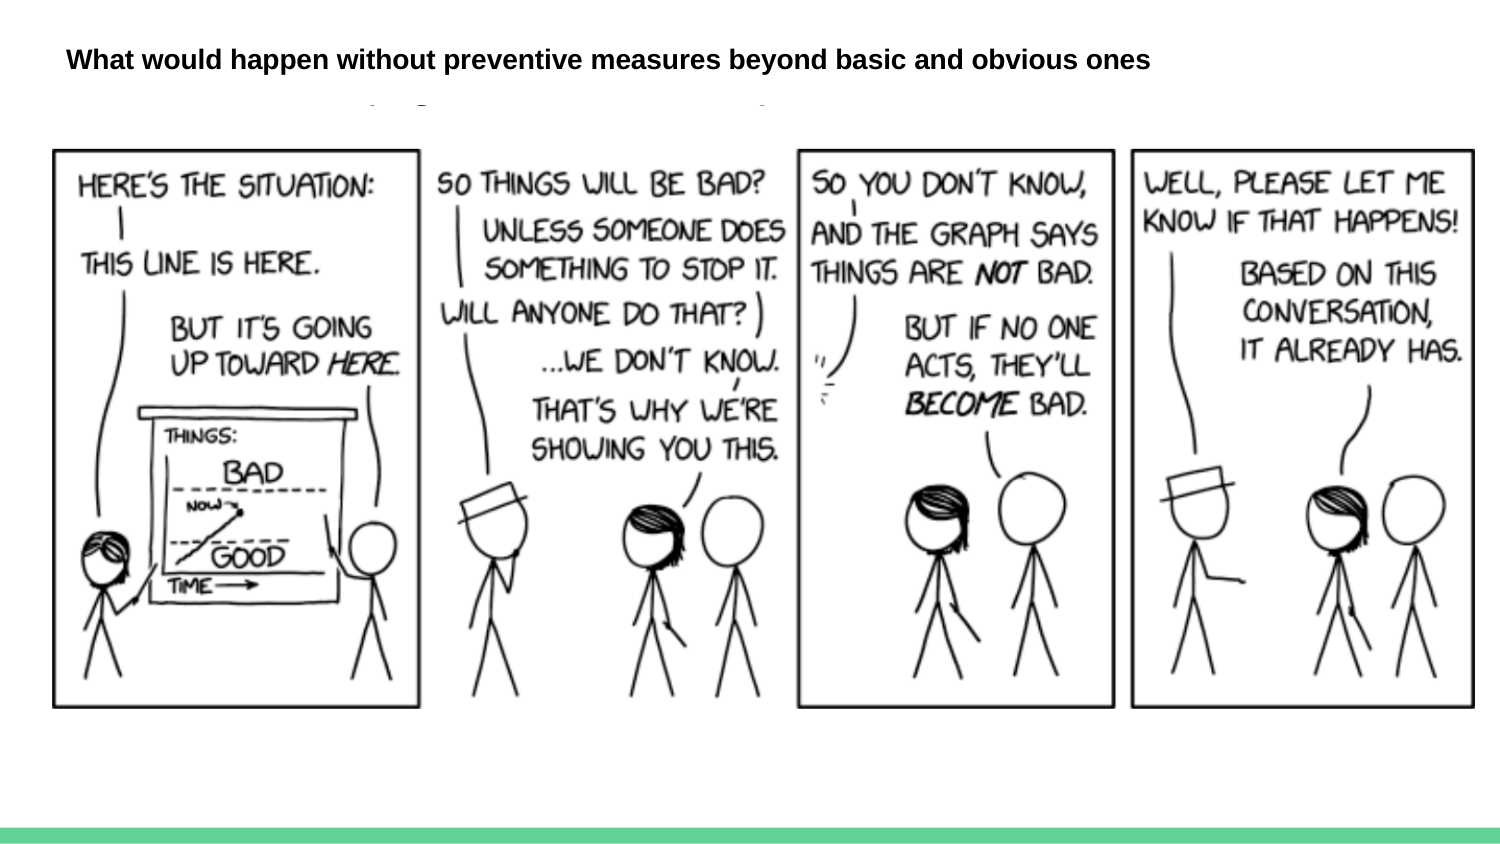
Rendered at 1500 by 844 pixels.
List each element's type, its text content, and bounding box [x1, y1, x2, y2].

picture [0, 105, 1500, 738]
title What would happen without preventive measures beyond basic and obvious ones [51, 27, 1449, 95]
